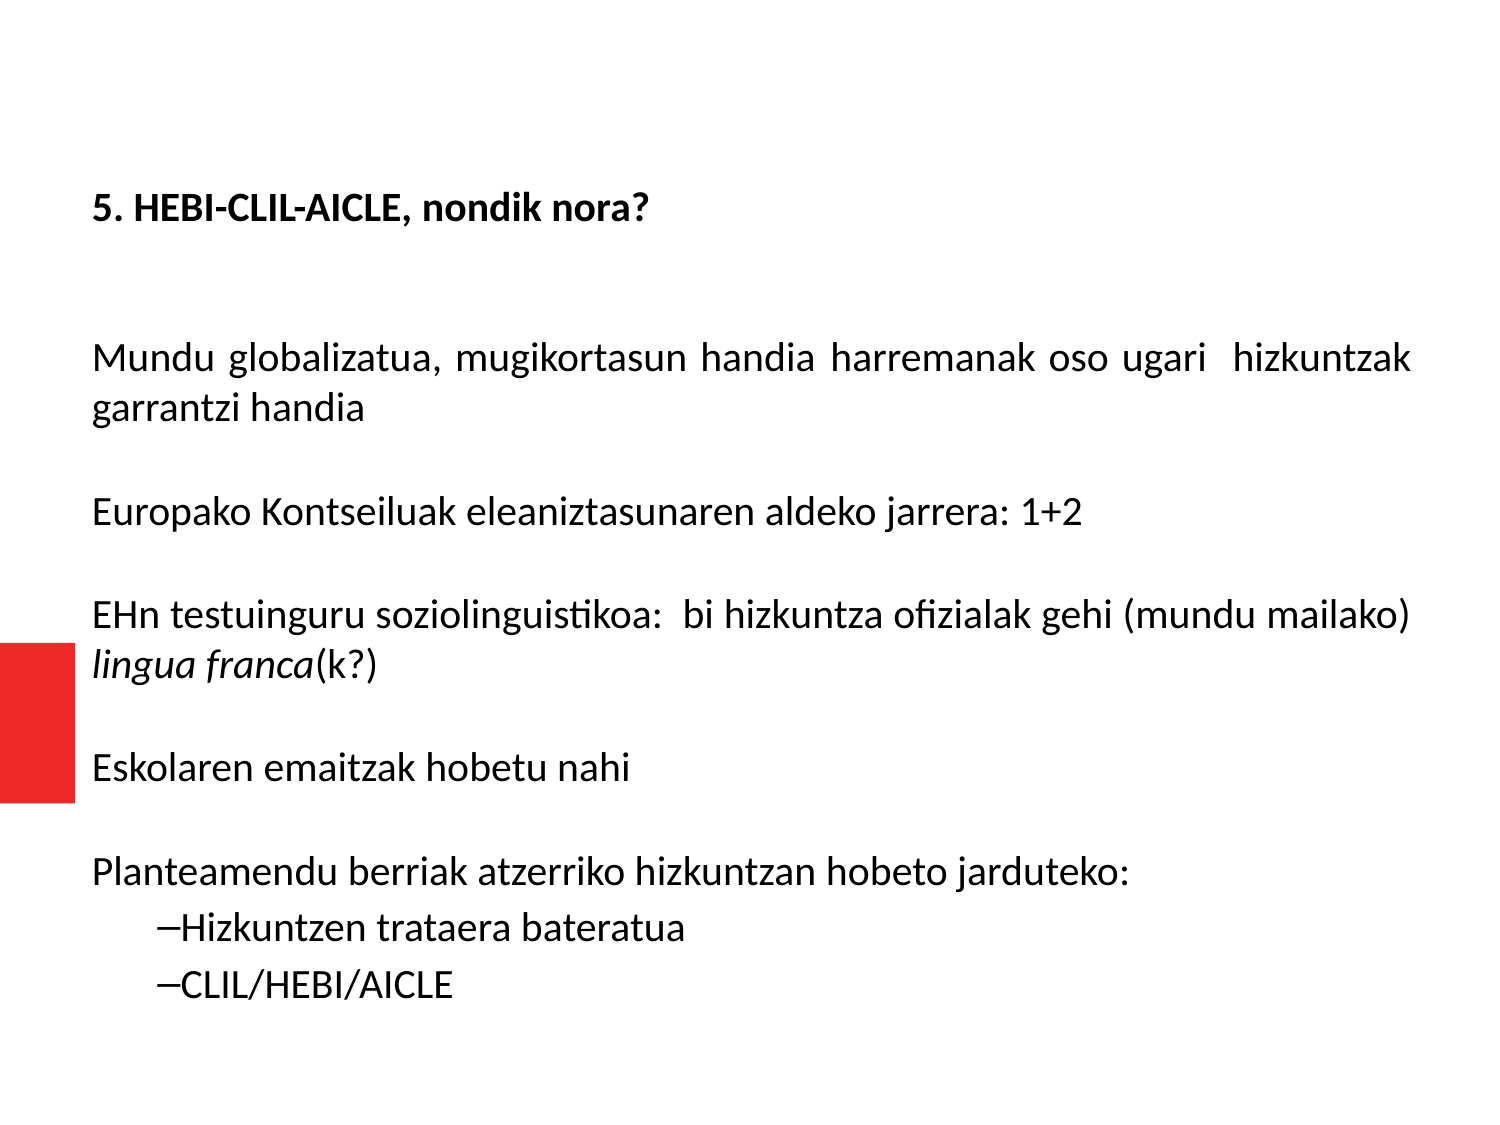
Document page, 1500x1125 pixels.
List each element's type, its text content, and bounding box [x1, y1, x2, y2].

list 5. HEBI-CLIL-AICLE, nondik nora? Mundu globalizatua, mugikortasun handia harremanak oso ugari hizkuntzak garrantzi handia Europako Kontseiluak eleaniztasunaren aldeko jarrera: 1+2 EHn testuinguru soziolinguistikoa: bi hizkuntza ofizialak gehi (mundu mailako) lingua franca(k?) Eskolaren emaitzak hobetu nahi Planteamendu berriak atzerriko hizkuntzan hobeto jarduteko: Hizkuntzen trataera bateratua CLIL/HEBI/AICLE [76, 172, 1427, 916]
